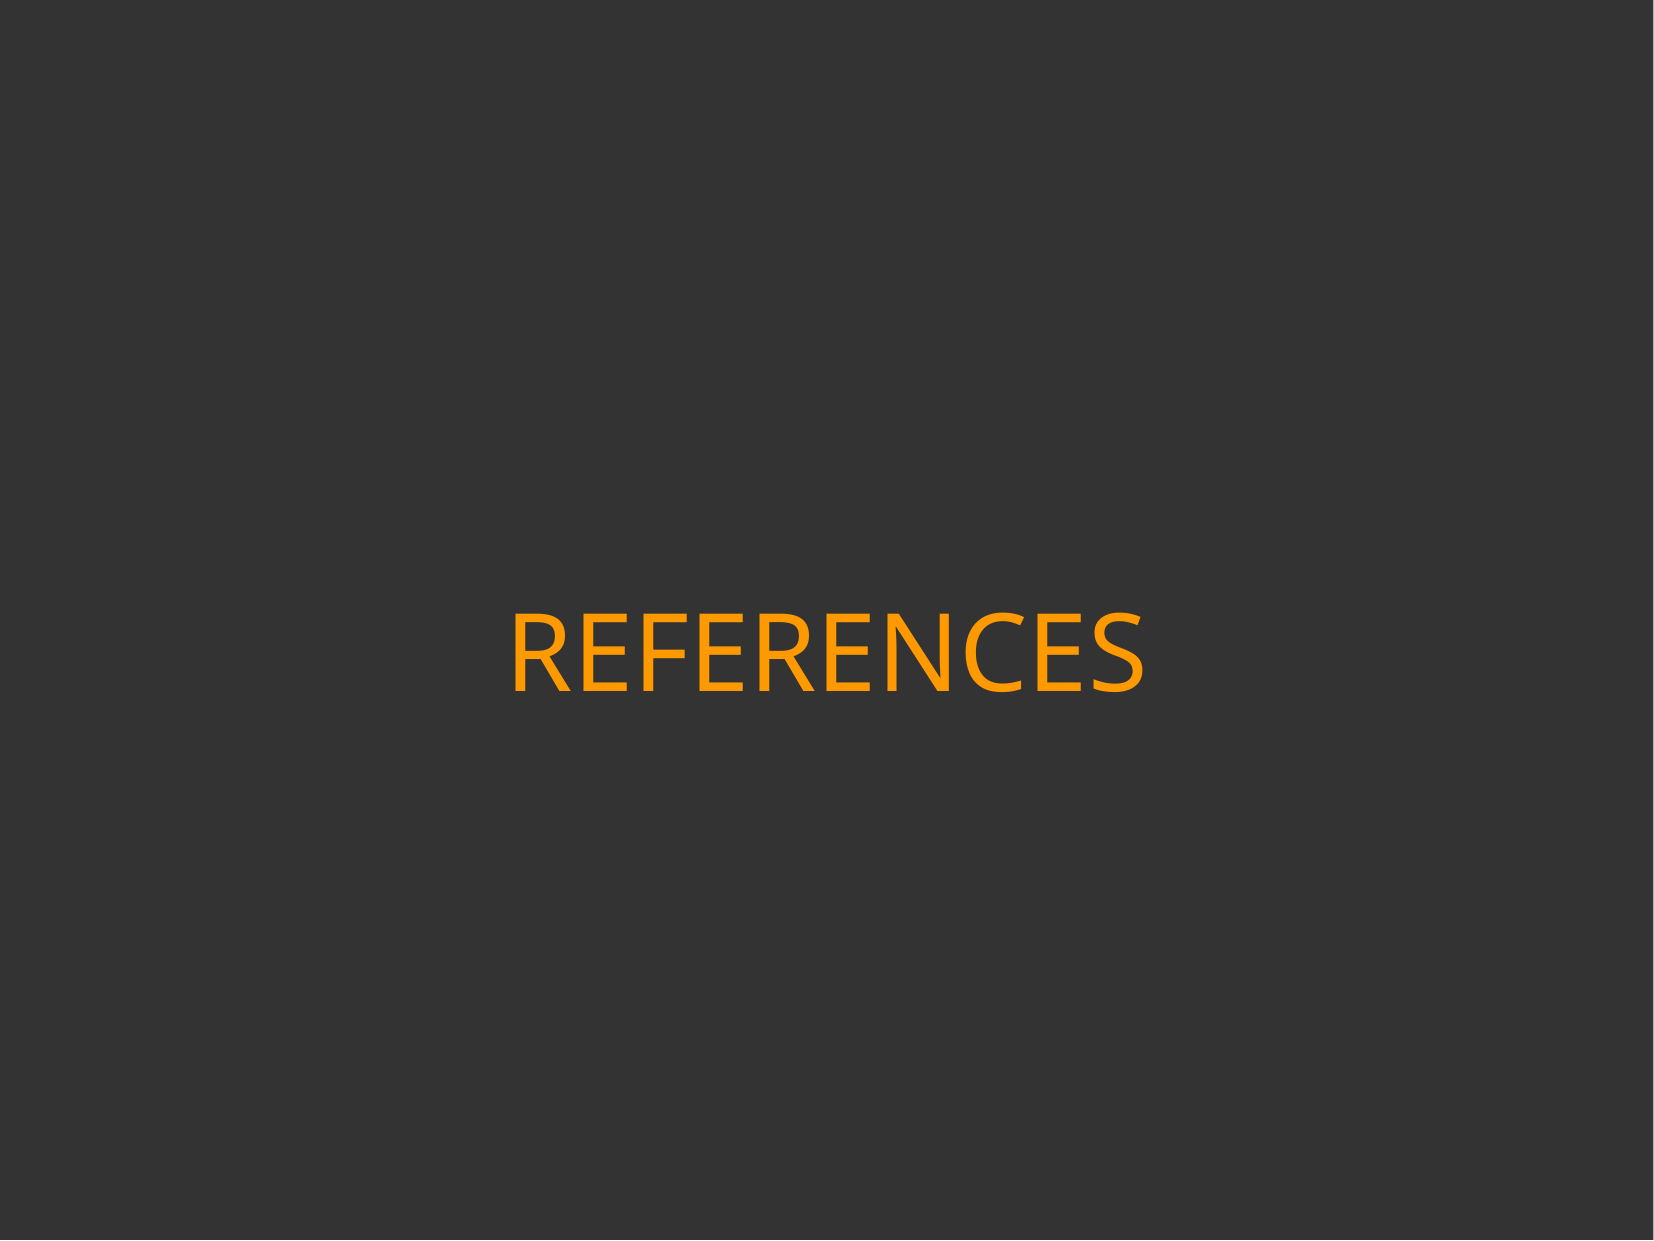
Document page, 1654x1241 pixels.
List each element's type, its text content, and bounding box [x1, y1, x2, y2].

subtitle REFERENCES [82, 290, 1571, 1010]
